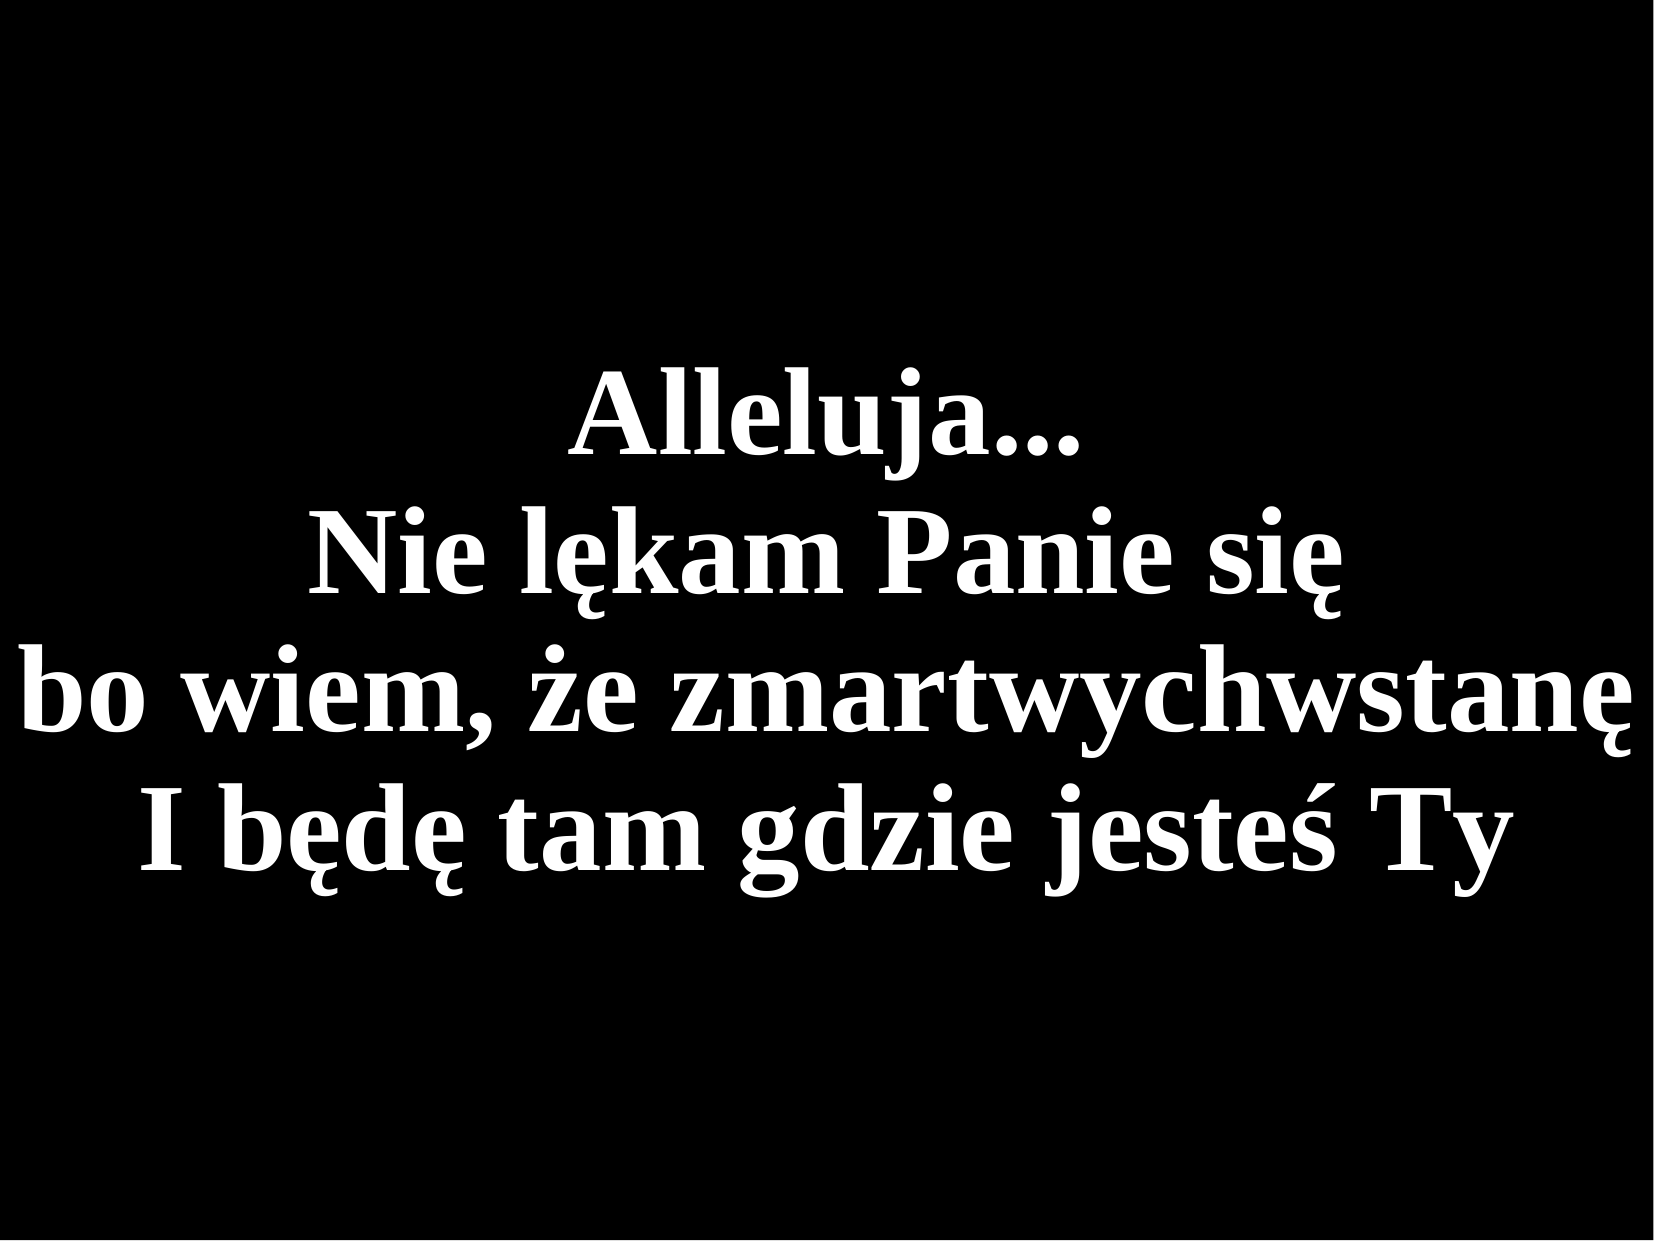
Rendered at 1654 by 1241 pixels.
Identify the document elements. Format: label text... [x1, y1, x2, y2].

title Alleluja... Nie lękam Panie się bo wiem, że zmartwychwstanę I będę tam gdzie jesteś Ty [0, 0, 1654, 1241]
